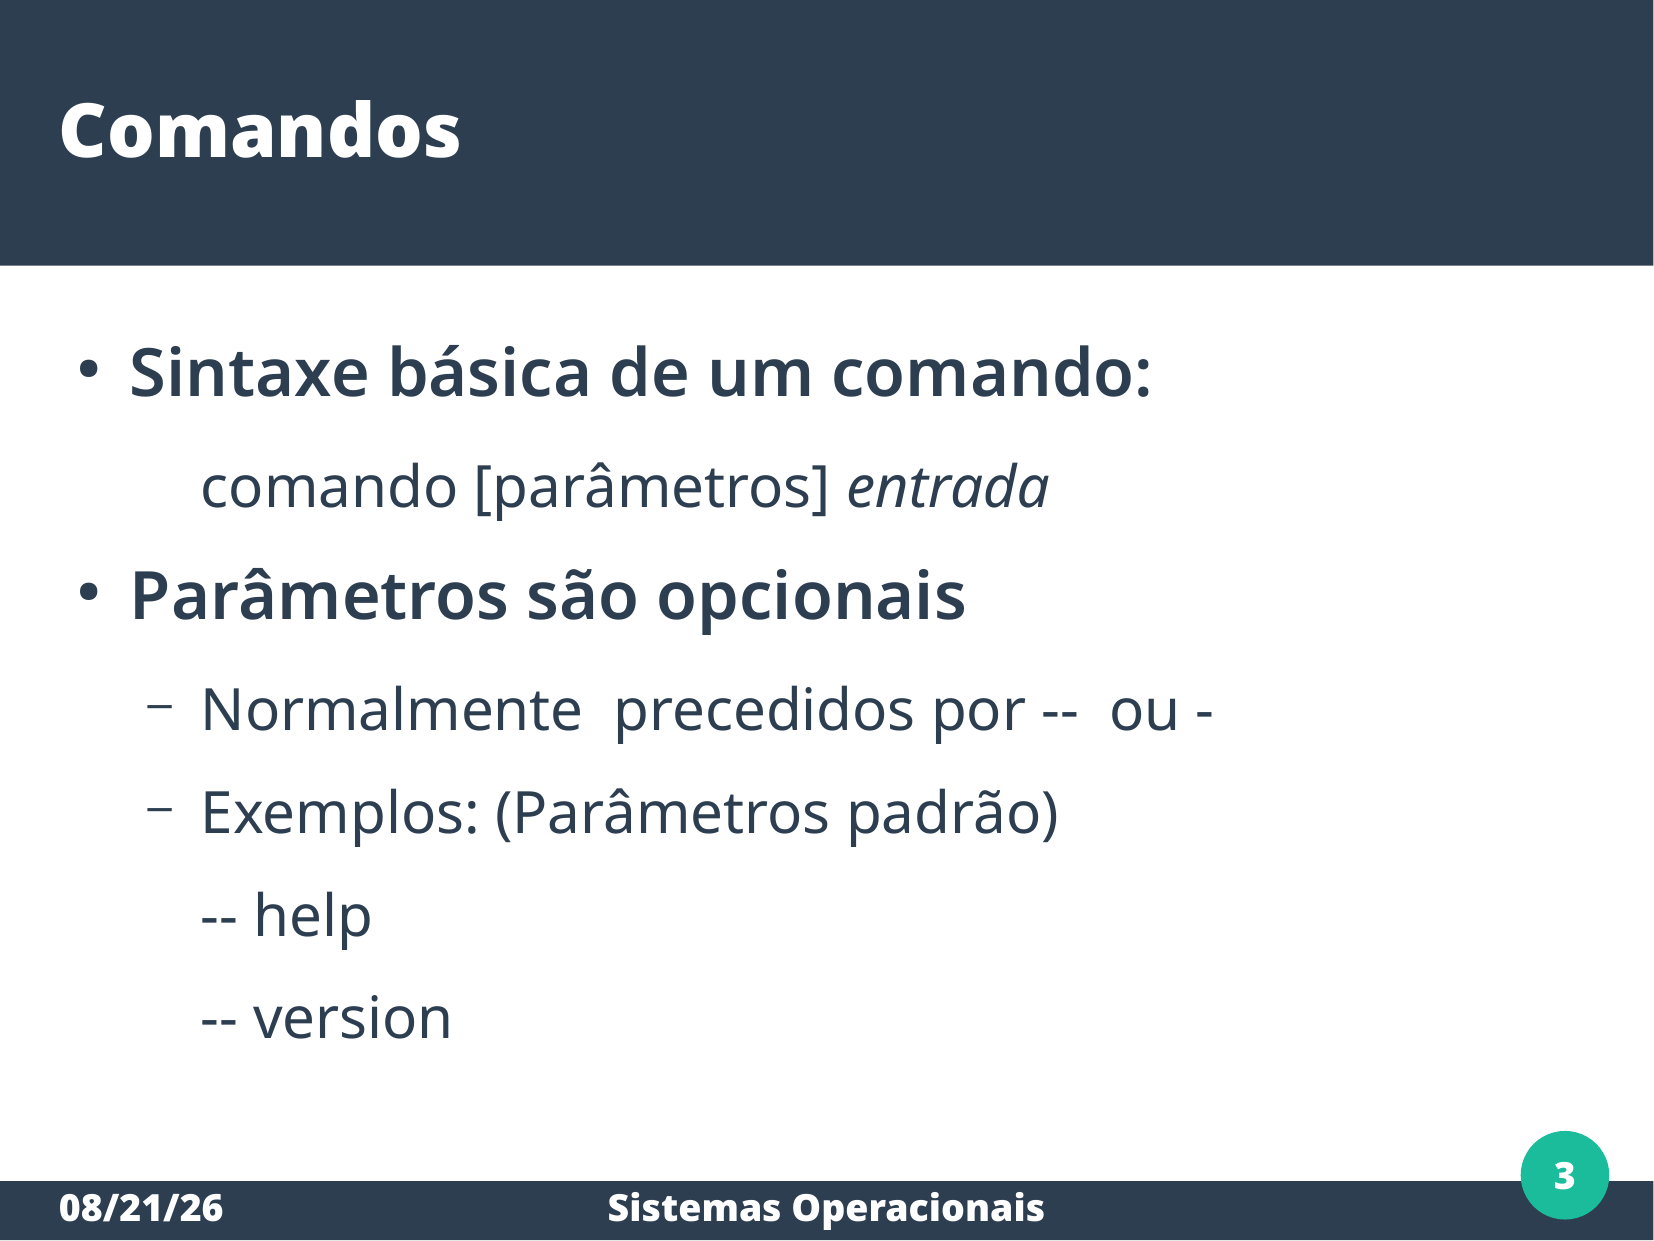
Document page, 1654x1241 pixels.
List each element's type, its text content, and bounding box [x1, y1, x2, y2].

title Comandos [59, 49, 1595, 207]
list Sintaxe básica de um comando: comando [parâmetros] entrada Parâmetros são opcionais Normalmente precedidos por -- ou - Exemplos: (Parâmetros padrão) -- help -- version [59, 324, 1595, 1152]
